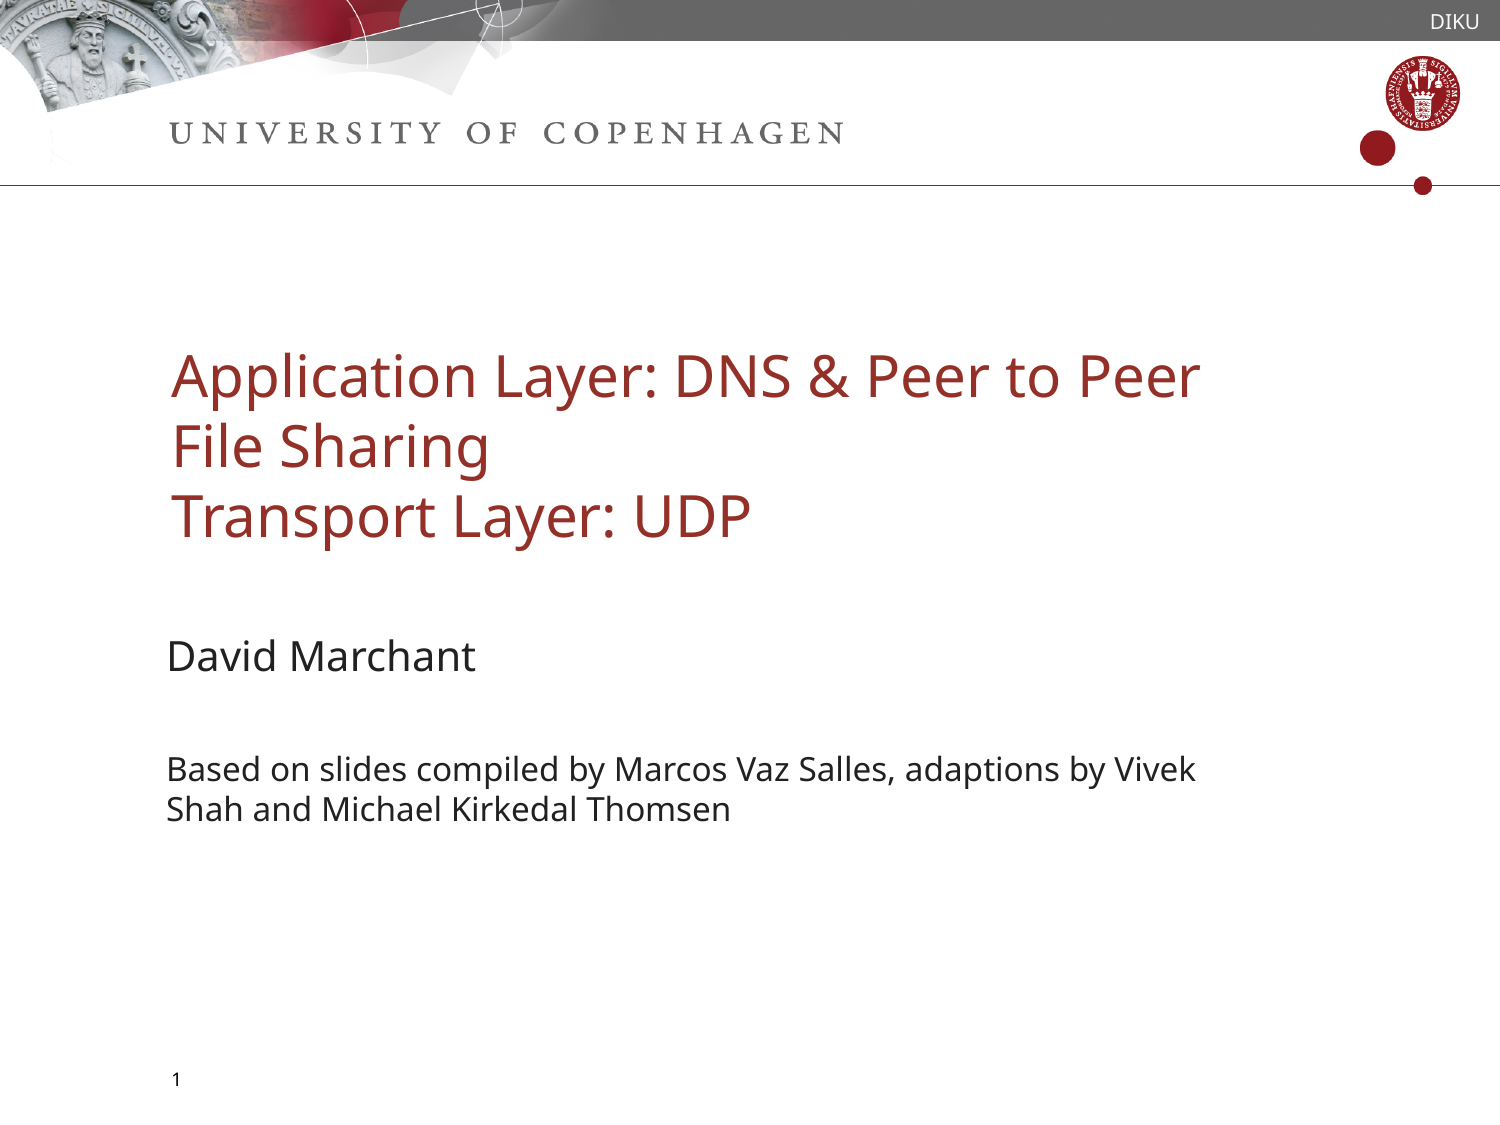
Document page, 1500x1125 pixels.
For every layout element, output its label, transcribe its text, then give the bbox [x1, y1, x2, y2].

picture [0, 0, 1500, 185]
picture [0, 186, 1500, 209]
title Application Layer: DNS & Peer to Peer File Sharing Transport Layer: UDP [171, 338, 1237, 452]
text_box DIKU [469, 0, 1495, 43]
subtitle David Marchant Based on slides compiled by Marcos Vaz Salles, adaptions by Vivek Shah and Michael Kirkedal Thomsen [165, 570, 1231, 736]
text_box <number> [171, 1067, 522, 1092]
